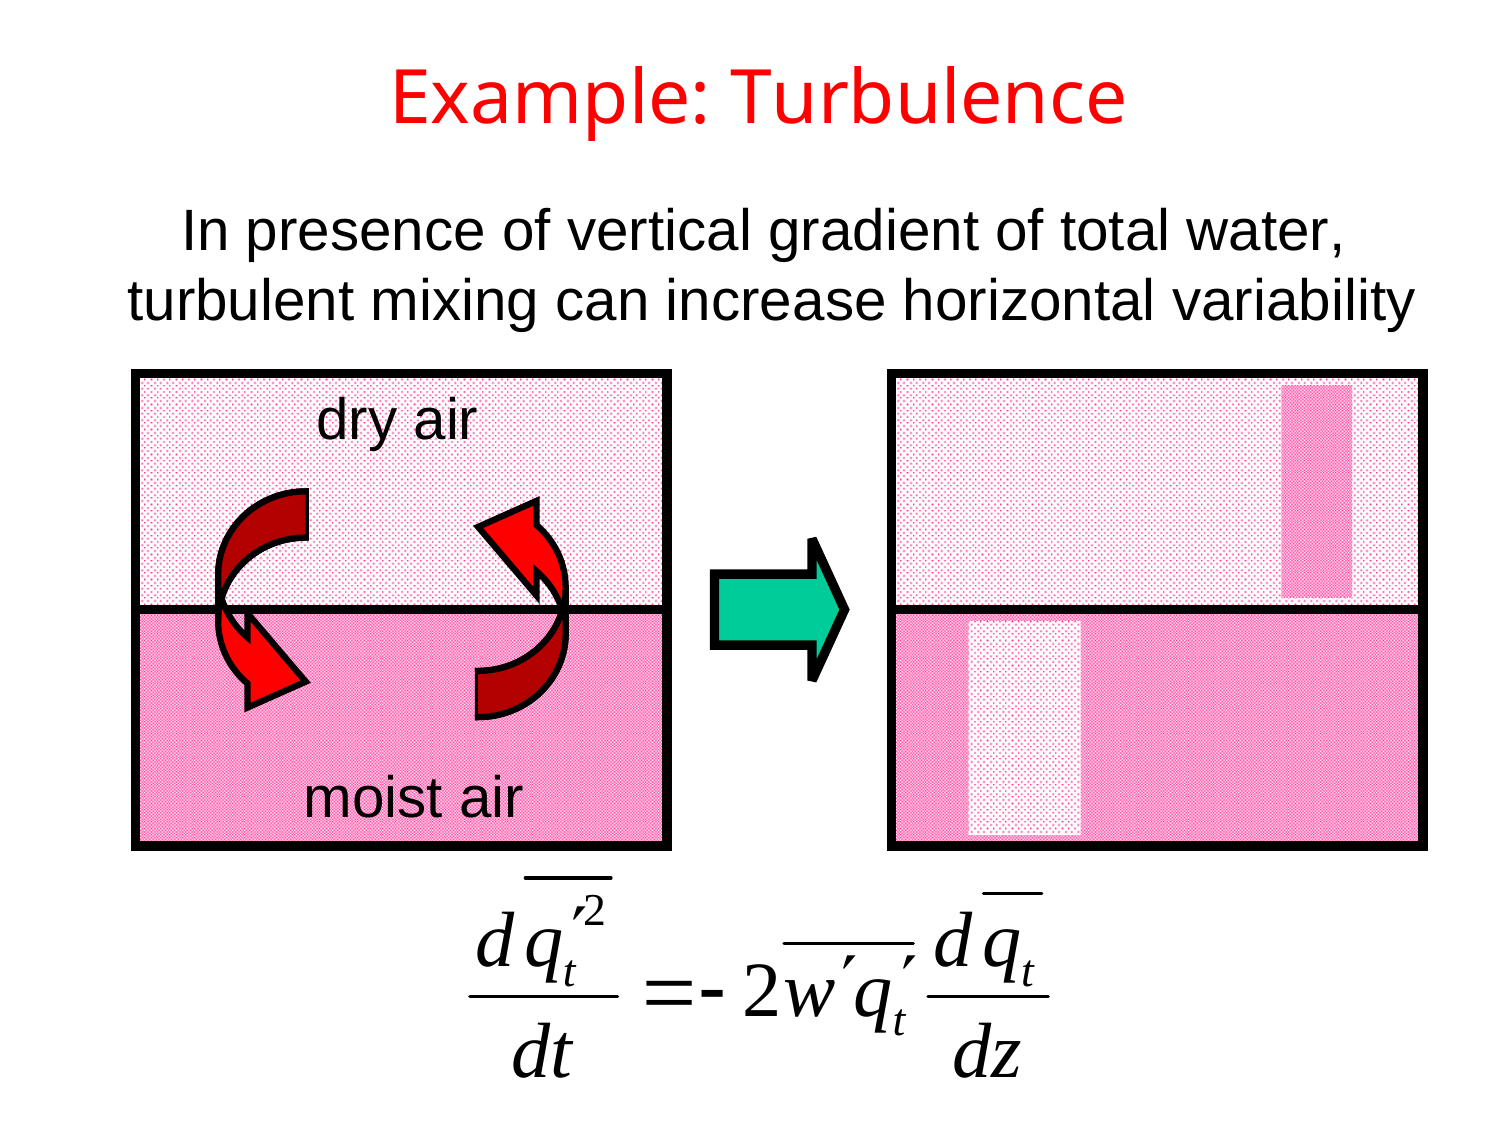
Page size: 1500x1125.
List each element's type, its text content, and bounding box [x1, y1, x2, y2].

text_box In presence of vertical gradient of total water, turbulent mixing can increase horizontal variability [112, 184, 1433, 340]
text_box [135, 373, 668, 846]
text_box moist air [289, 751, 540, 837]
text_box [714, 538, 845, 681]
title Example: Turbulence [158, 24, 1359, 163]
chart [456, 859, 1064, 1095]
text_box dry air [301, 373, 494, 459]
text_box [891, 373, 1424, 846]
